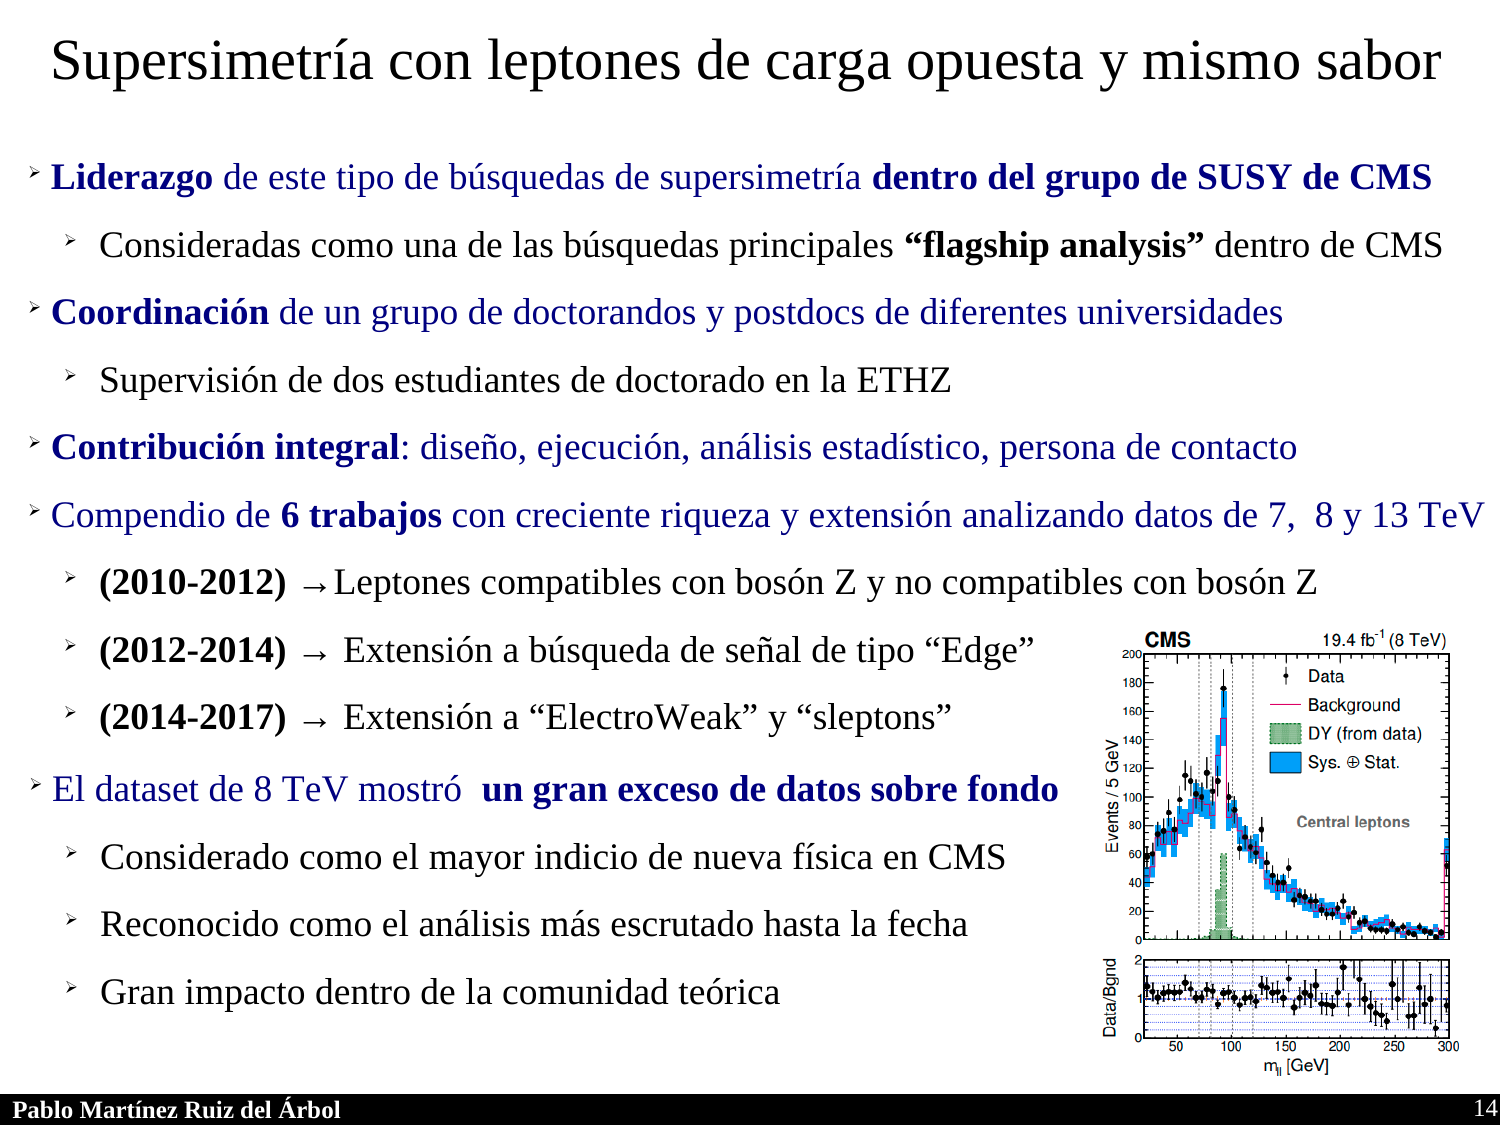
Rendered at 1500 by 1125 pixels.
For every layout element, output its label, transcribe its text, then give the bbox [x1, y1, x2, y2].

text_box Supersimetría con leptones de carga opuesta y mismo sabor [0, 12, 1500, 121]
text_box El dataset de 8 TeV mostró un gran exceso de datos sobre fondo Considerado como el mayor indicio de nueva física en CMS Reconocido como el análisis más escrutado hasta la fecha Gran impacto dentro de la comunidad teórica [10, 729, 1070, 1024]
text_box Liderazgo de este tipo de búsquedas de supersimetría dentro del grupo de SUSY de CMS Consideradas como una de las búsquedas principales “flagship analysis” dentro de CMS Coordinación de un grupo de doctorandos y postdocs de diferentes universidades Supervisión de dos estudiantes de doctorado en la ETHZ Contribución integral: diseño, ejecución, análisis estadístico, persona de contacto Compendio de 6 trabajos con creciente riqueza y extensión analizando datos de 7, 8 y 13 TeV (2010-2012) →Leptones compatibles con bosón Z y no compatibles con bosón Z (2012-2014) → Extensión a búsqueda de señal de tipo “Edge” (2014-2017) → Extensión a “ElectroWeak” y “sleptons” [8, 117, 1500, 766]
picture [1070, 614, 1470, 1090]
